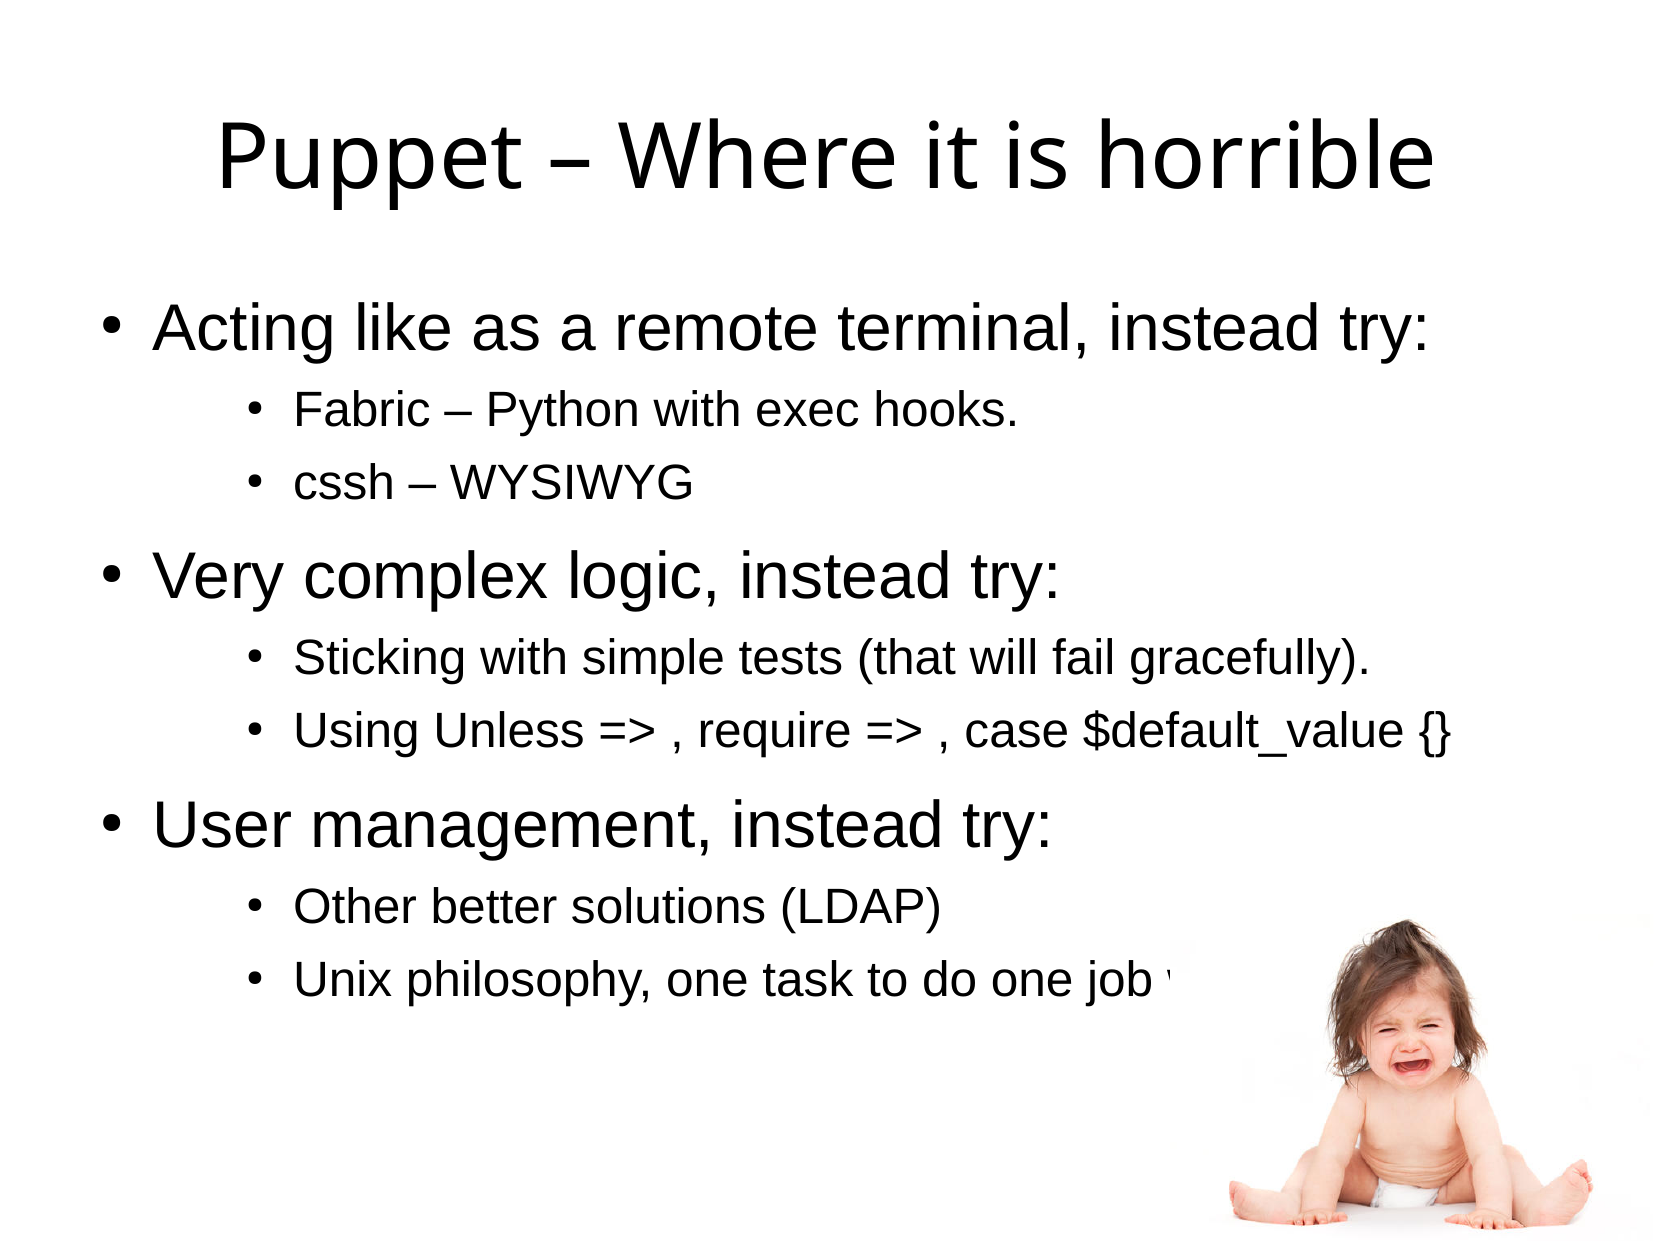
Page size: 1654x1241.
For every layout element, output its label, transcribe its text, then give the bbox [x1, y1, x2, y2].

picture [1170, 914, 1654, 1241]
list Acting like as a remote terminal, instead try: Fabric – Python with exec hooks. cssh – WYSIWYG Very complex logic, instead try: Sticking with simple tests (that will fail gracefully). Using Unless => , require => , case $default_value {} User management, instead try: Other better solutions (LDAP) Unix philosophy, one task to do one job well. [82, 290, 1571, 1010]
title Puppet – Where it is horrible [82, 49, 1571, 257]
